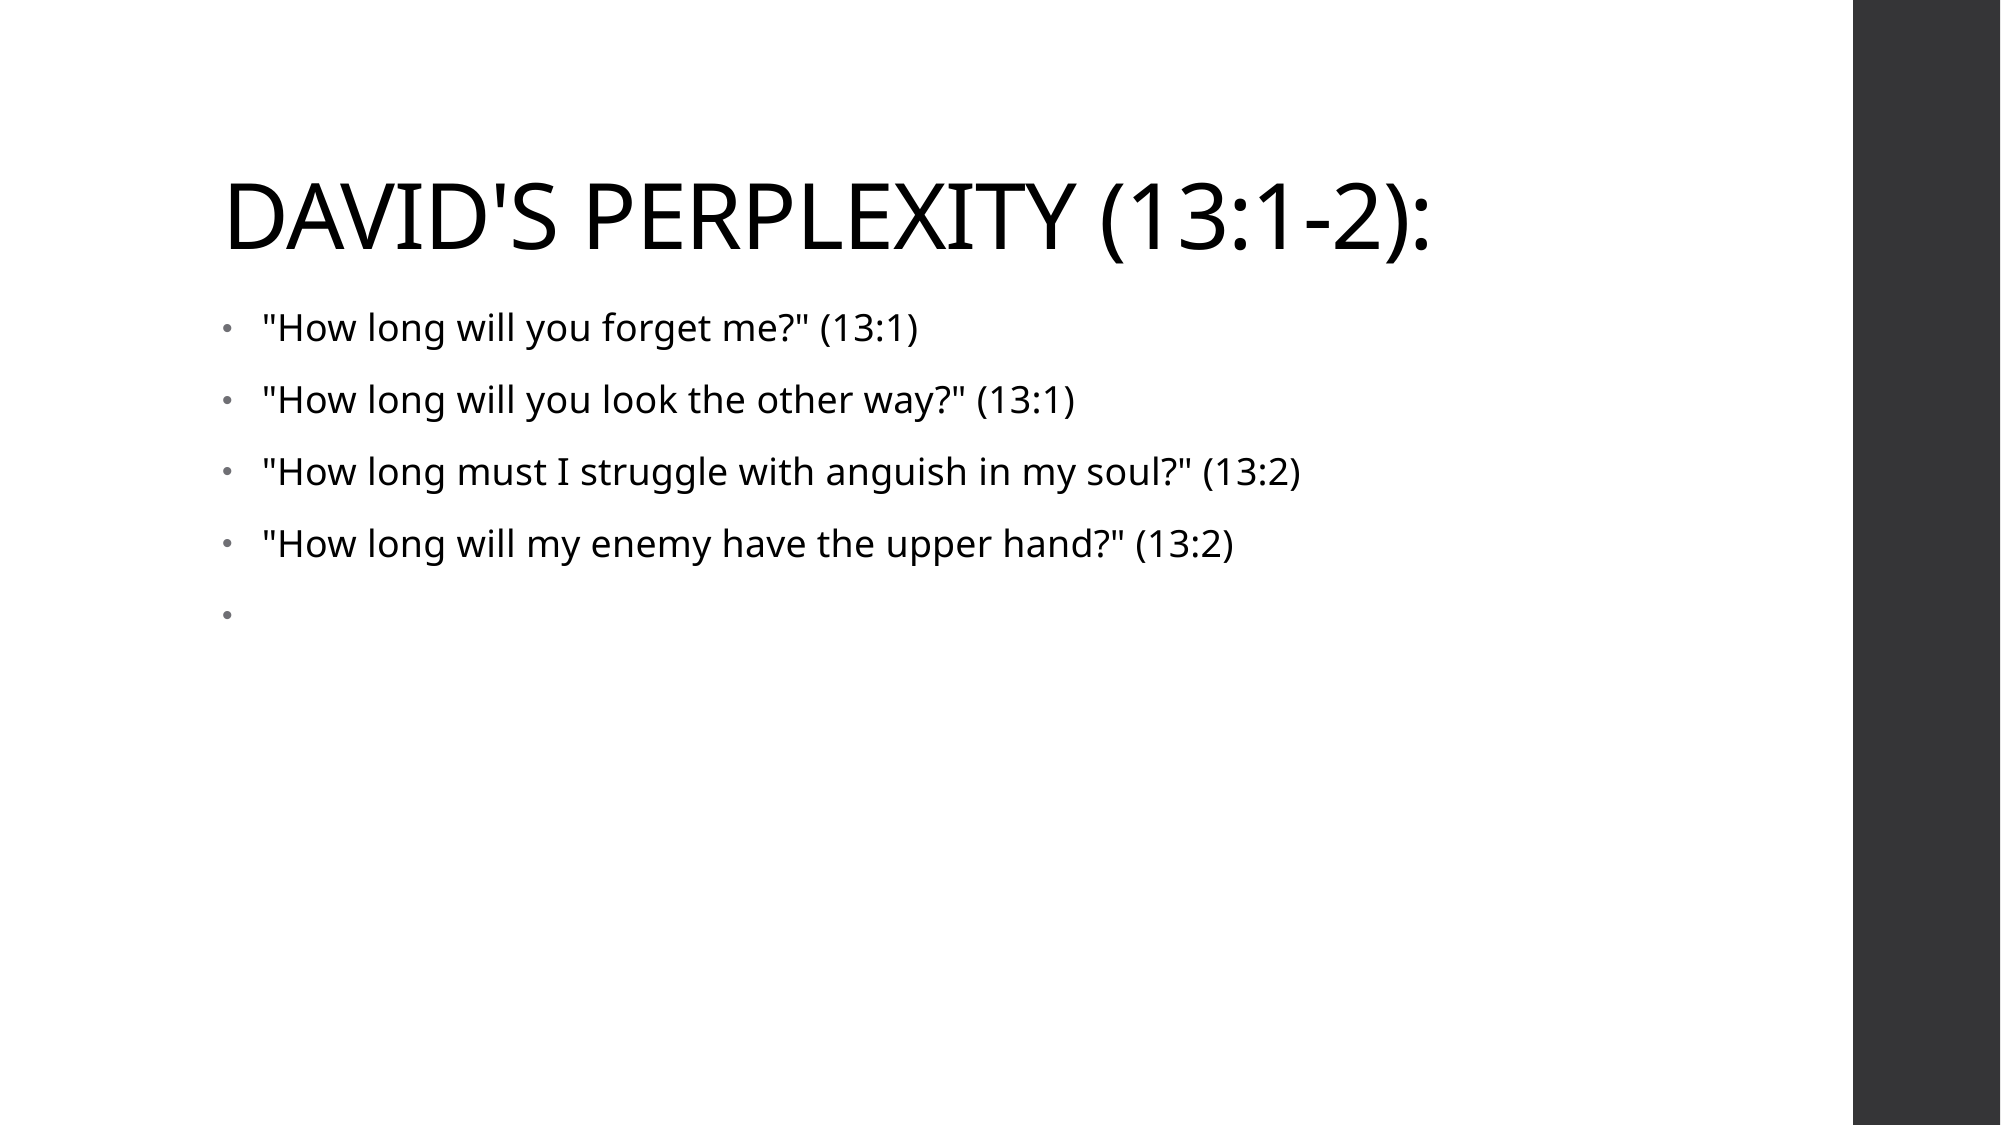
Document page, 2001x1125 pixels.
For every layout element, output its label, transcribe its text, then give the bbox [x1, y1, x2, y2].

title DAVID'S PERPLEXITY (13:1-2): [206, 60, 1797, 278]
list "How long will you forget me?" (13:1) "How long will you look the other way?" (13:1) "How long must I struggle with anguish in my soul?" (13:2) "How long will my enemy have the upper hand?" (13:2) [206, 299, 1617, 1014]
